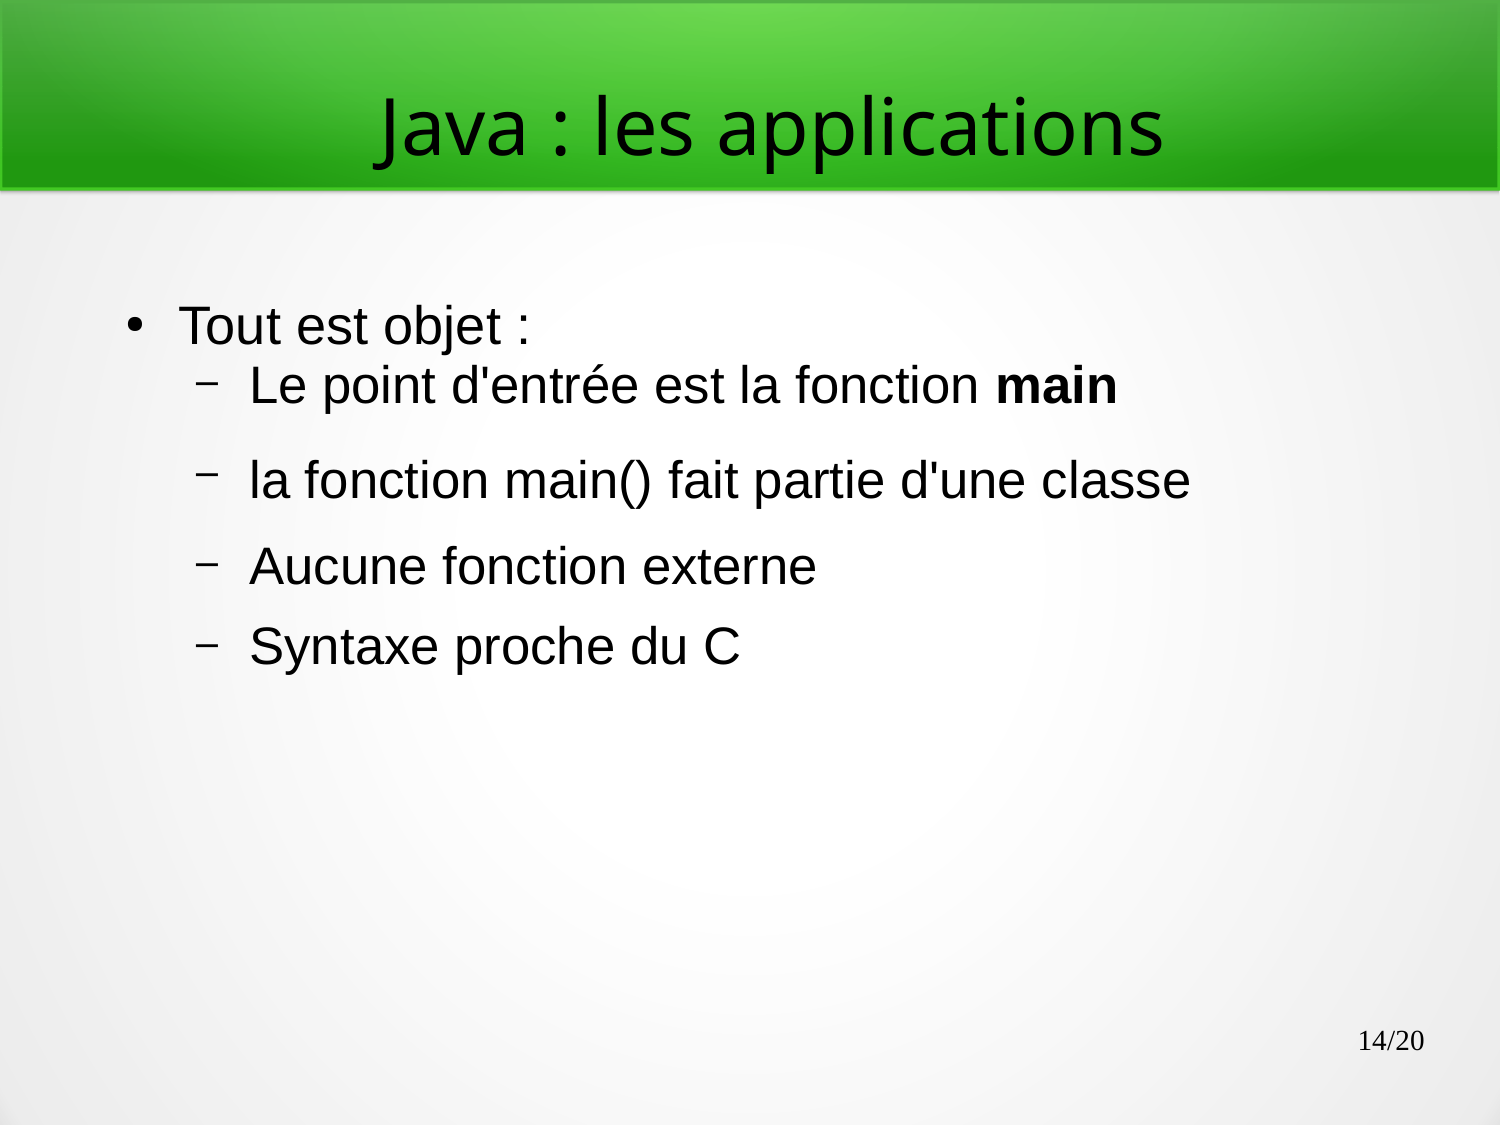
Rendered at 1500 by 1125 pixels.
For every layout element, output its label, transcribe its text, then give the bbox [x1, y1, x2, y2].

text_box Java : les applications [135, 62, 1411, 187]
list Tout est objet : Le point d'entrée est la fonction main la fonction main()‏ fait partie d'une classe Aucune fonction externe Syntaxe proche du C [92, 287, 1406, 673]
